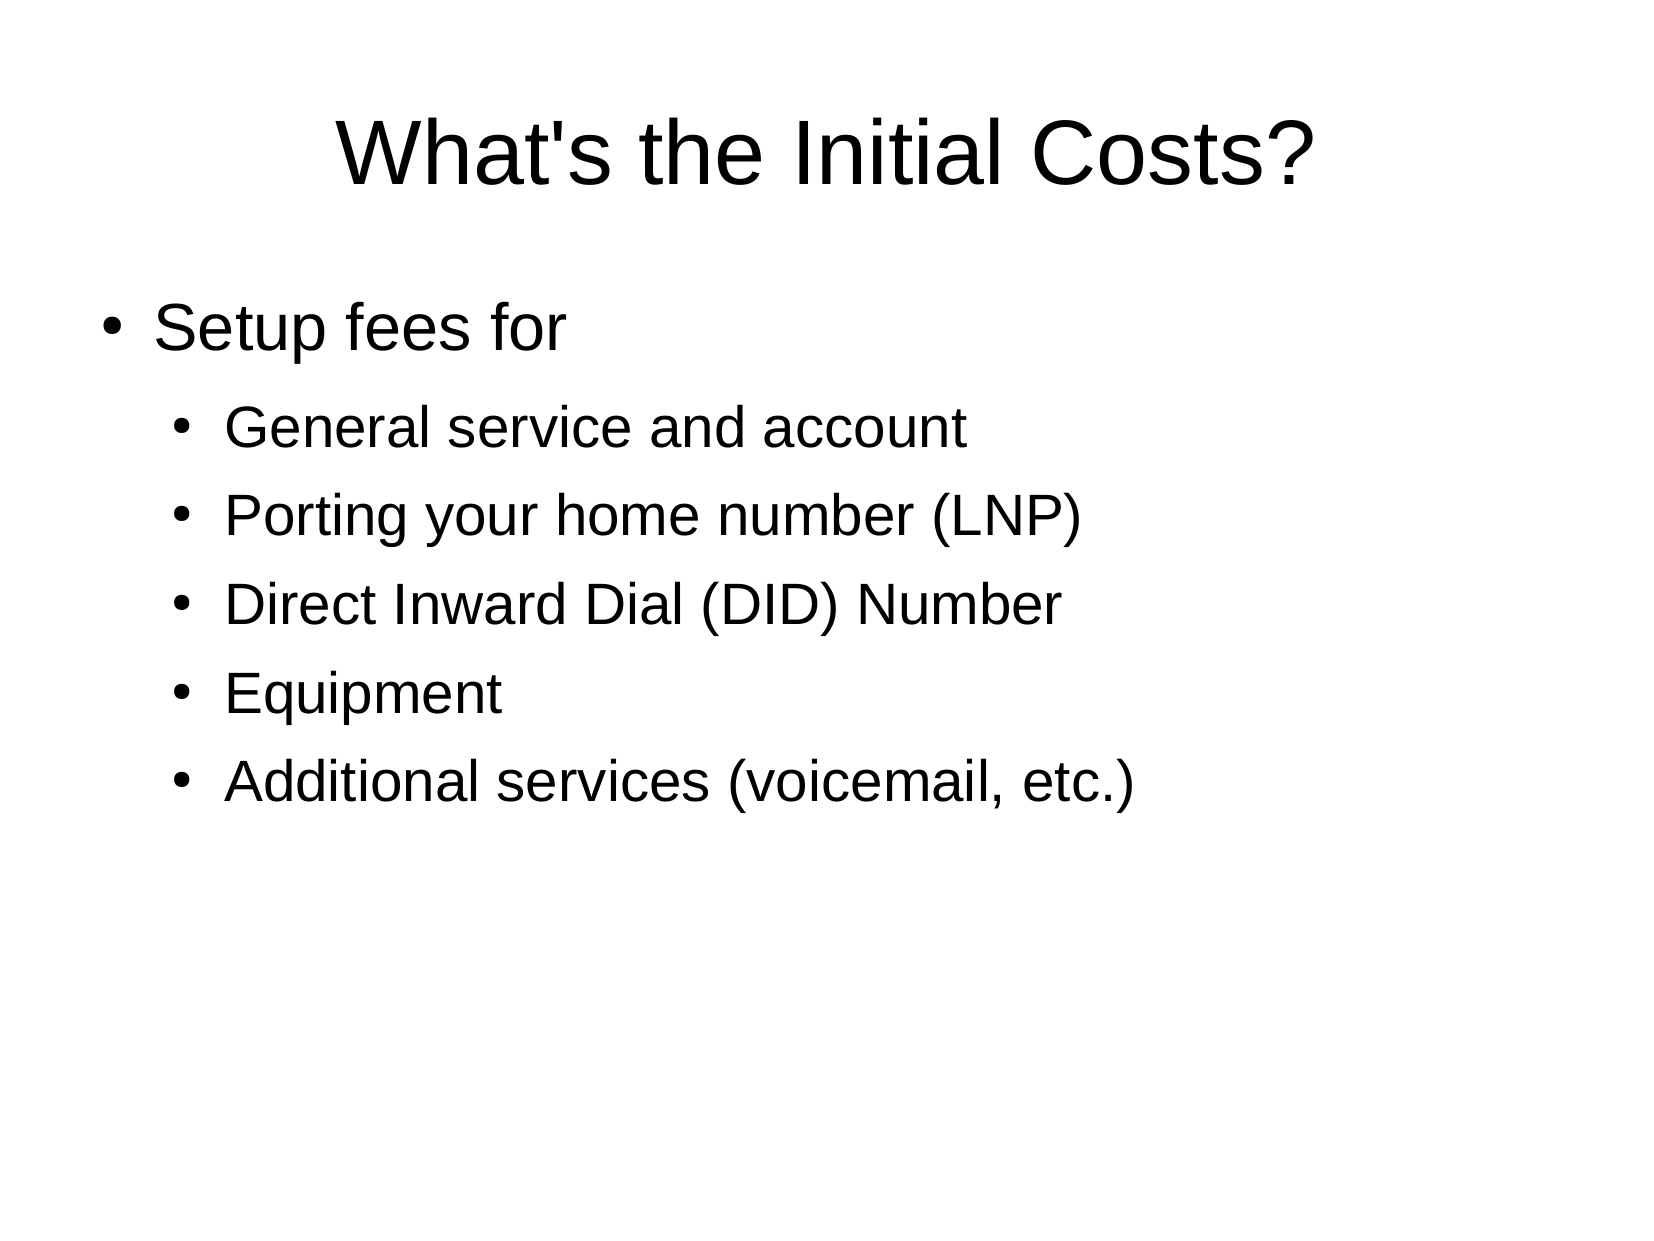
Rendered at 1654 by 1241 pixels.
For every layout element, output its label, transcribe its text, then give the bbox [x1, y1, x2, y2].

list Setup fees for General service and account Porting your home number (LNP) Direct Inward Dial (DID) Number Equipment Additional services (voicemail, etc.) [82, 290, 1571, 1010]
title What's the Initial Costs? [82, 49, 1571, 257]
